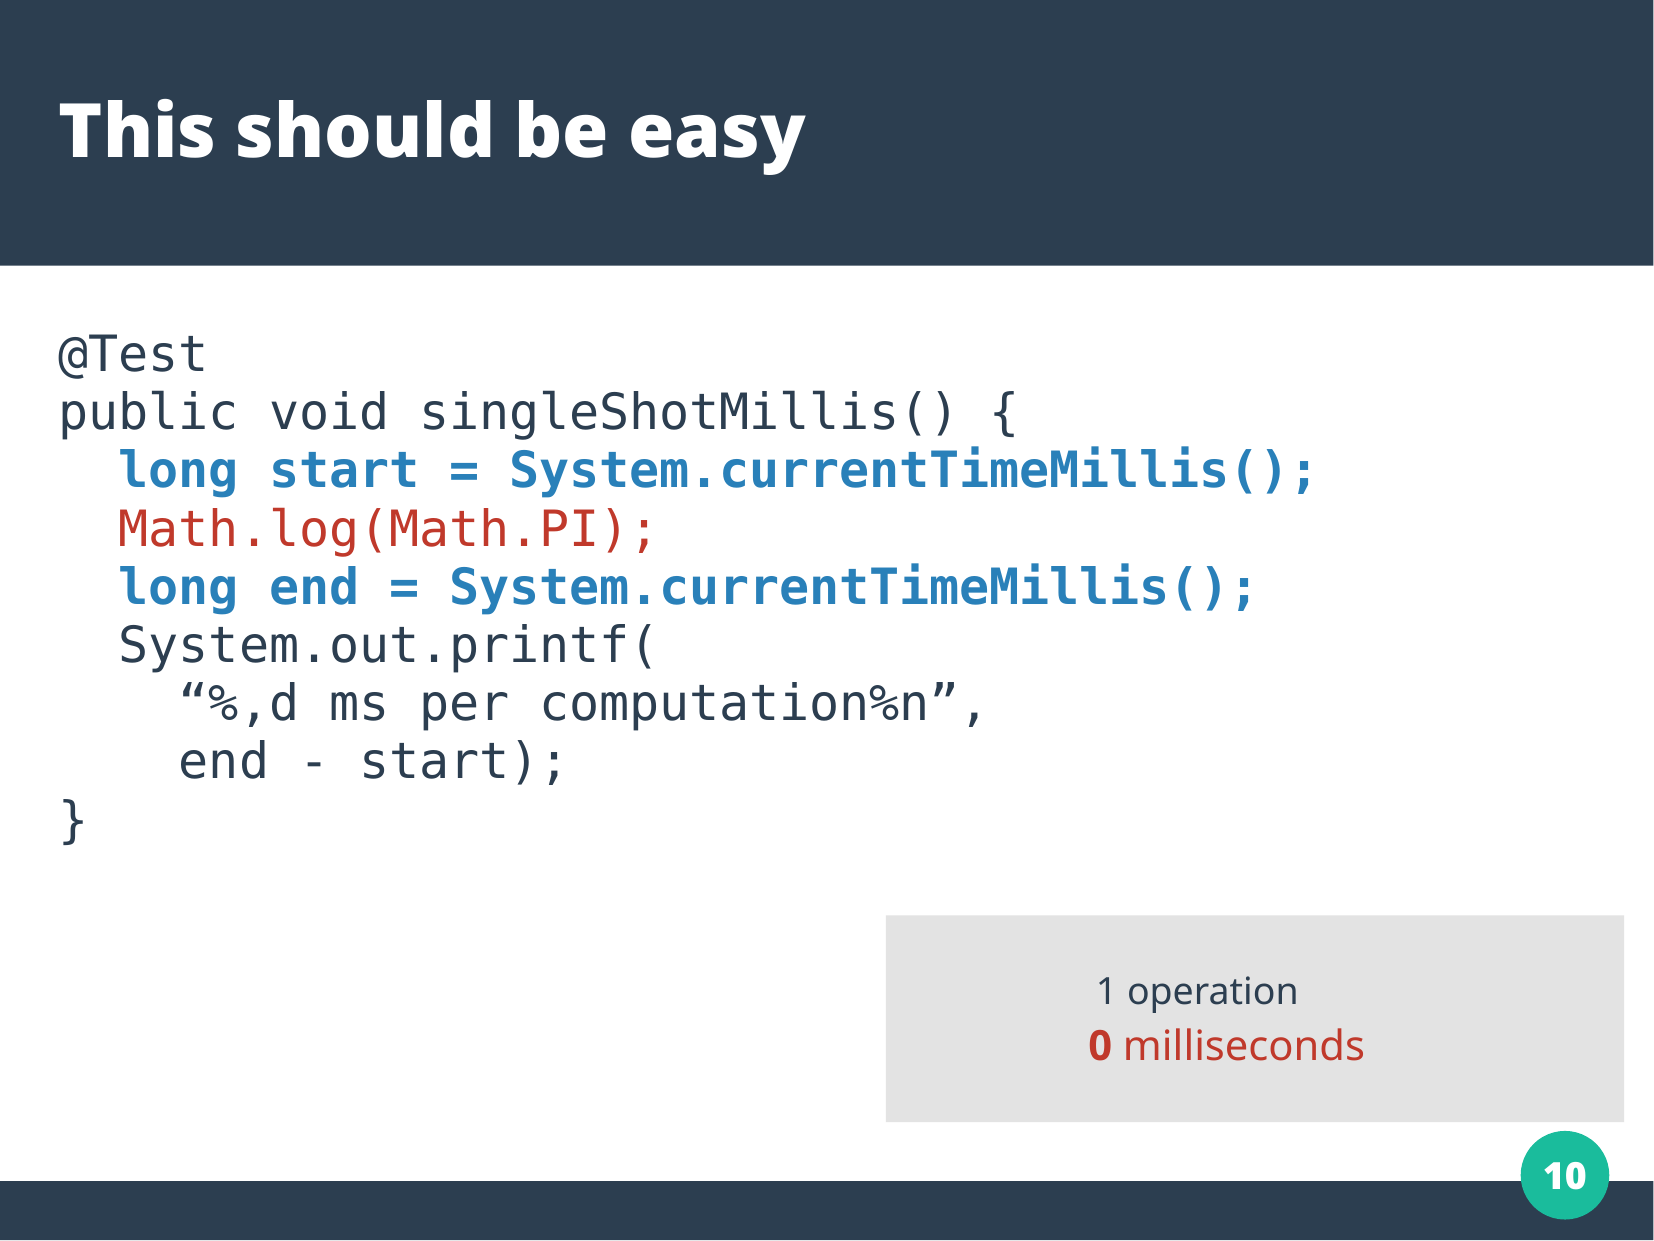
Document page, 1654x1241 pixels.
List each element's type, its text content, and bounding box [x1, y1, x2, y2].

list @Test public void singleShotMillis() { long start = System.currentTimeMillis(); Math.log(Math.PI); long end = System.currentTimeMillis(); System.out.printf( “%,d ms per computation%n”, end - start); } [59, 324, 1595, 1152]
list 1 operation 0 milliseconds [885, 915, 1625, 1123]
title This should be easy [59, 56, 1595, 200]
